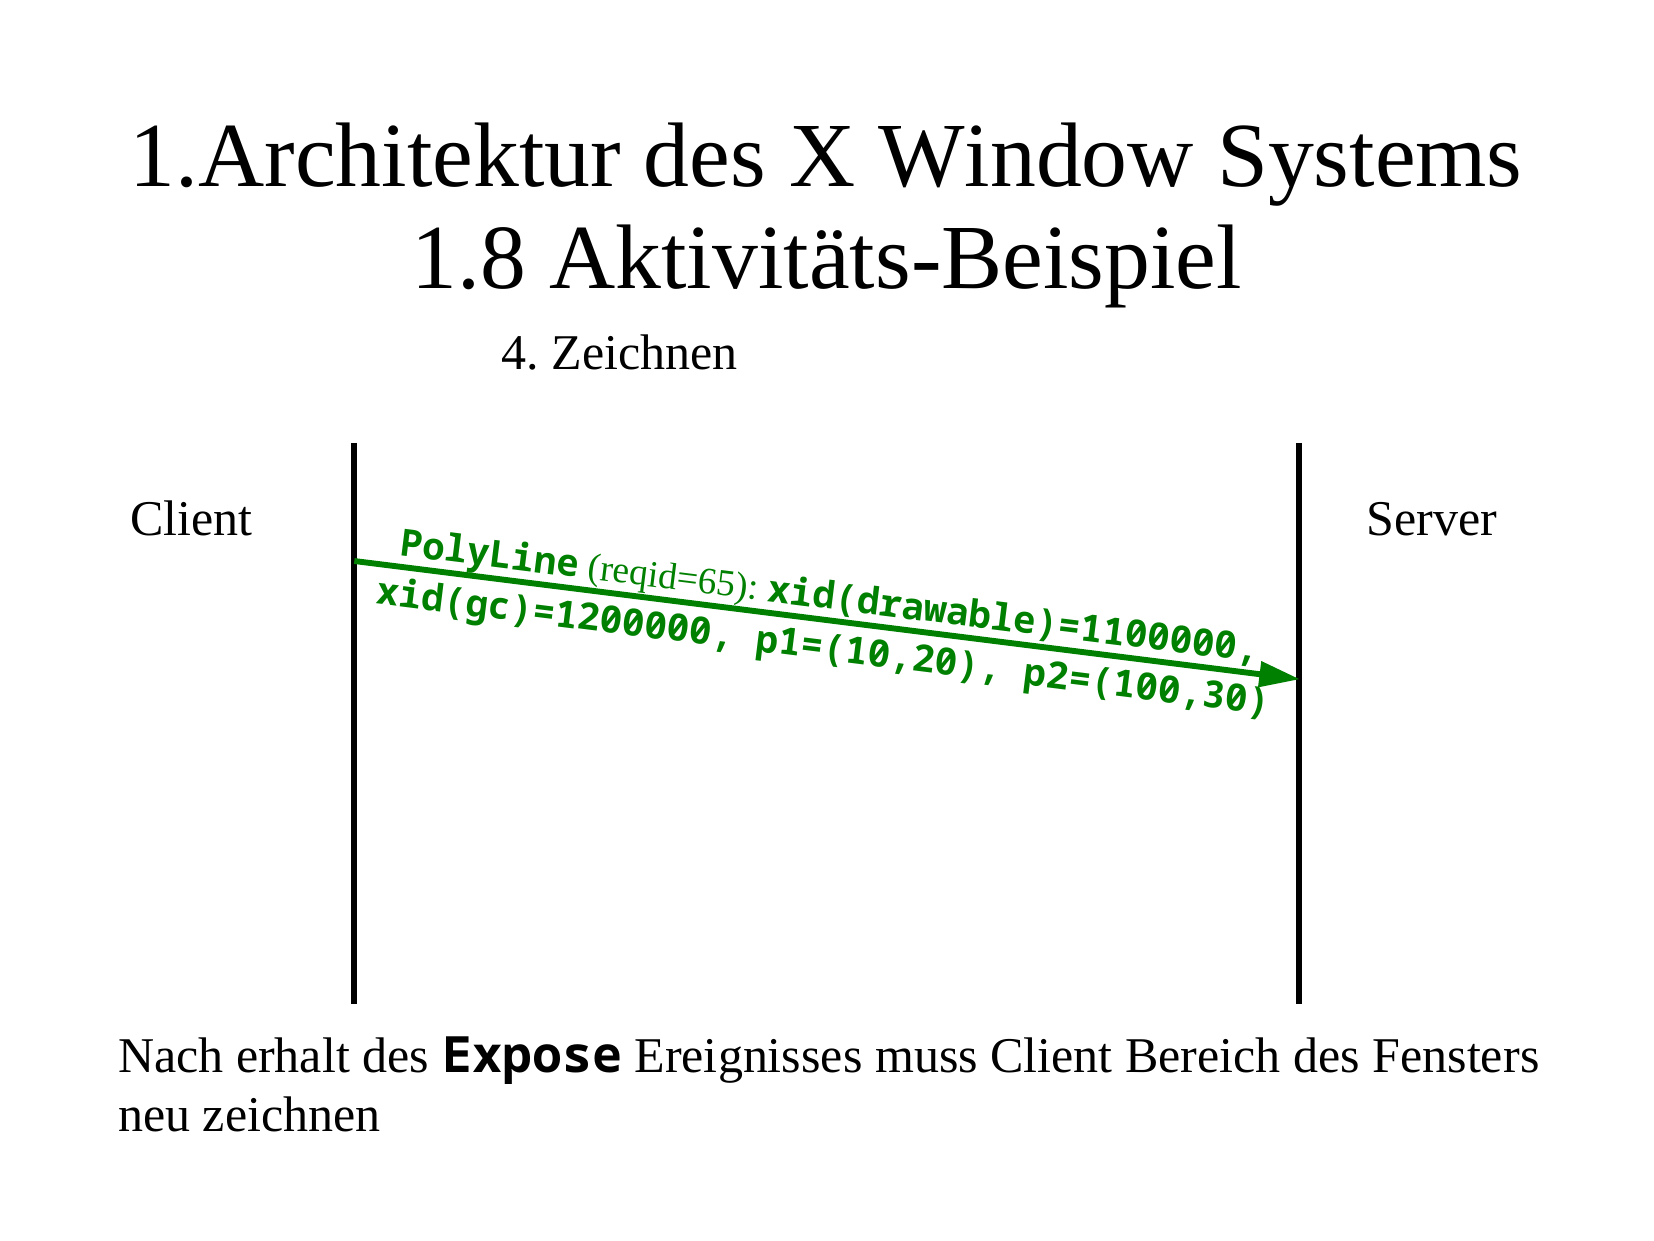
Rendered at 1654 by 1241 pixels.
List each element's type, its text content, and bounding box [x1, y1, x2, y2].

text_box 4. Zeichnen [501, 324, 1181, 384]
title 1.Architektur des X Window Systems 1.8 Aktivitäts-Beispiel [121, 102, 1534, 311]
text_box Nach erhalt des Expose Ereignisses muss Client Bereich des Fensters neu zeichnen [118, 1018, 1565, 1170]
text_box Client [103, 490, 281, 547]
text_box Server [1343, 490, 1521, 547]
